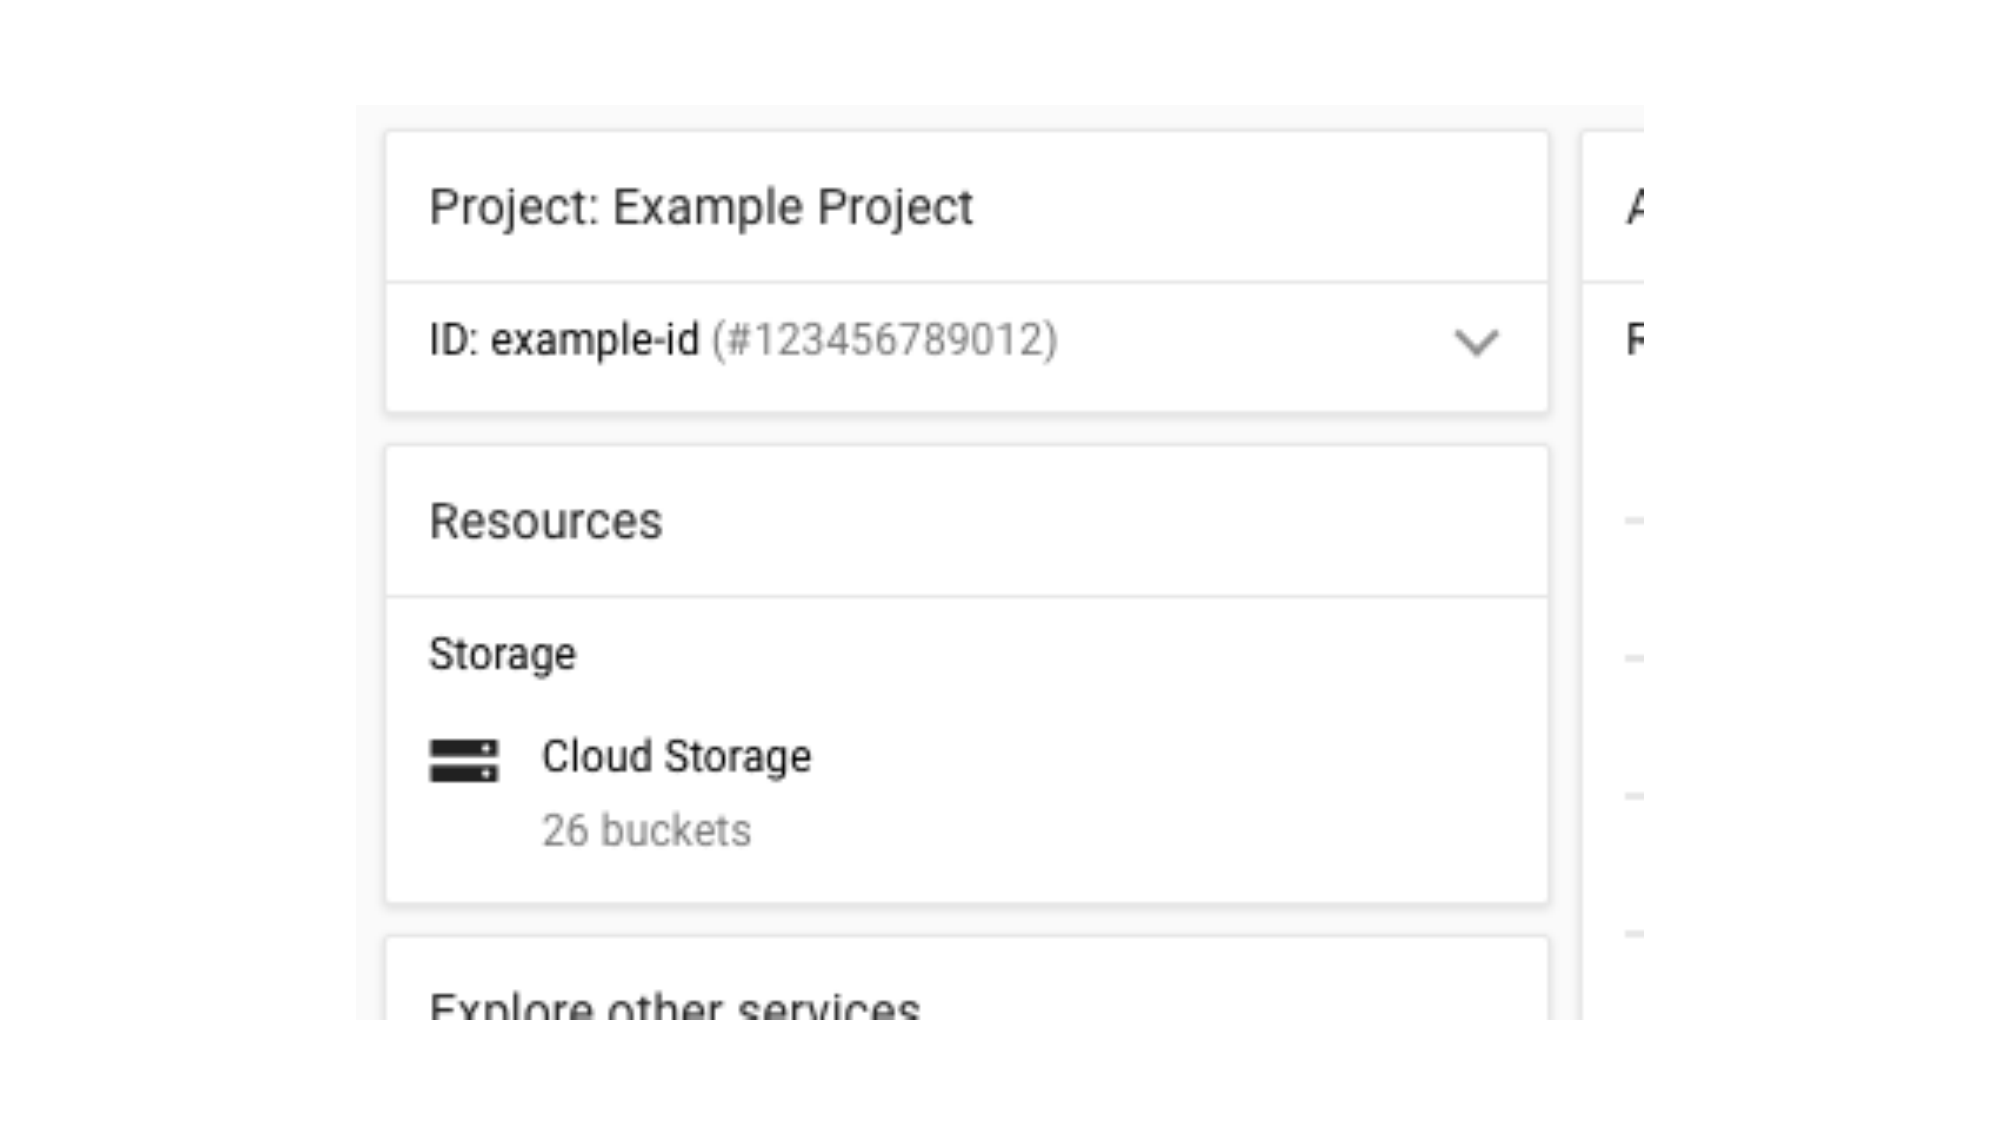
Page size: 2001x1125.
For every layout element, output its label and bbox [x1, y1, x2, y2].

picture [356, 105, 1644, 1020]
